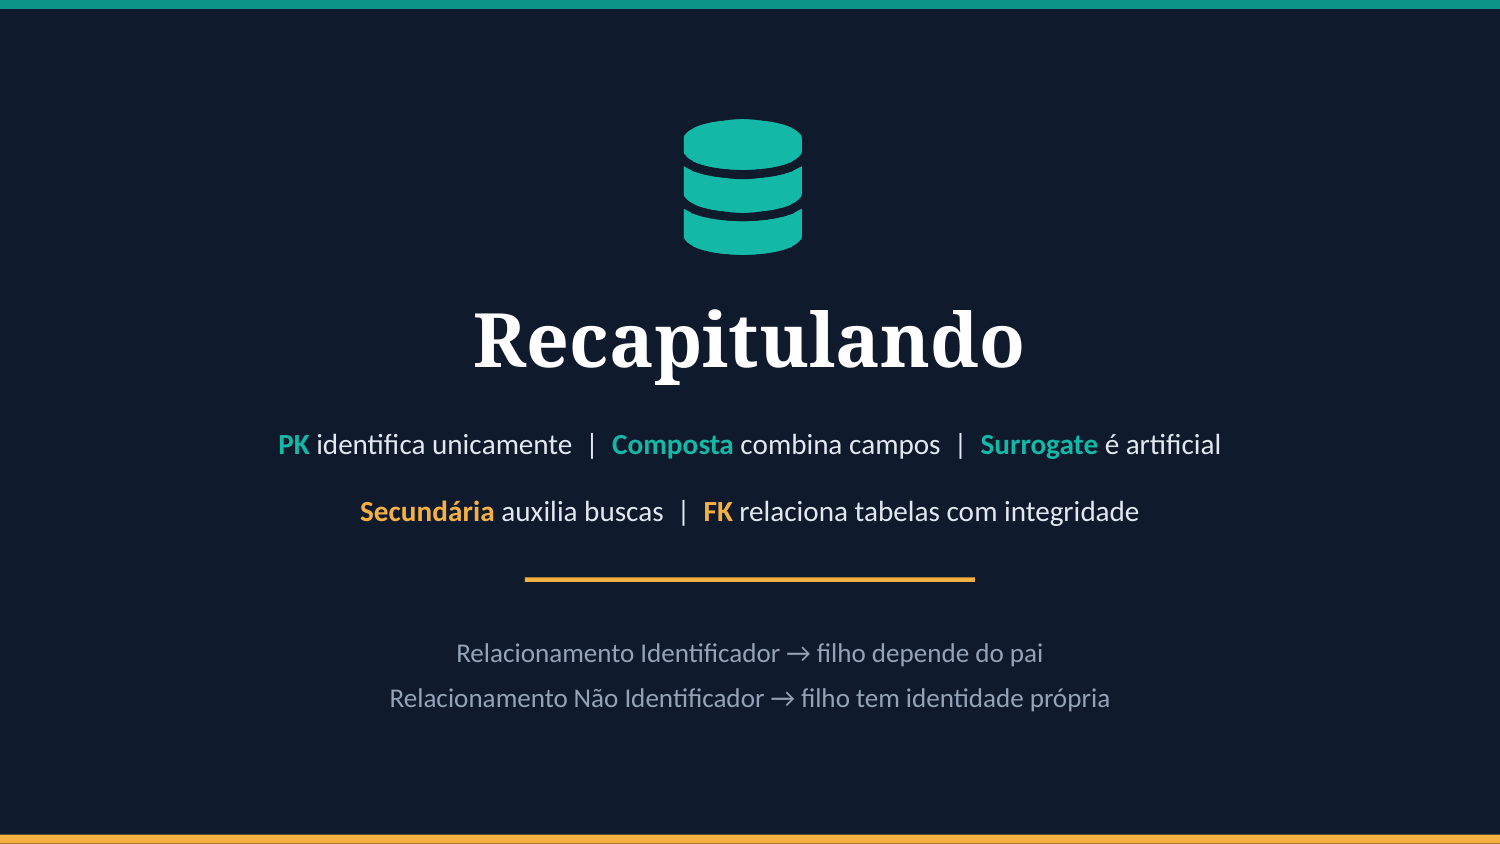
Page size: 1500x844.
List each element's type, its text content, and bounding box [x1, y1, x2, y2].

text_box PK identifica unicamente | Composta combina campos | Surrogate é artificial [119, 404, 1380, 472]
picture [675, 119, 810, 255]
text_box Recapitulando [119, 284, 1380, 390]
text_box [0, 0, 1500, 9]
text_box Secundária auxilia buscas | FK relaciona tabelas com integridade [119, 472, 1380, 548]
text_box Relacionamento Identificador → filho depende do pai Relacionamento Não Identificador → filho tem identidade própria [119, 607, 1380, 728]
text_box [0, 834, 1500, 844]
text_box [524, 577, 975, 582]
